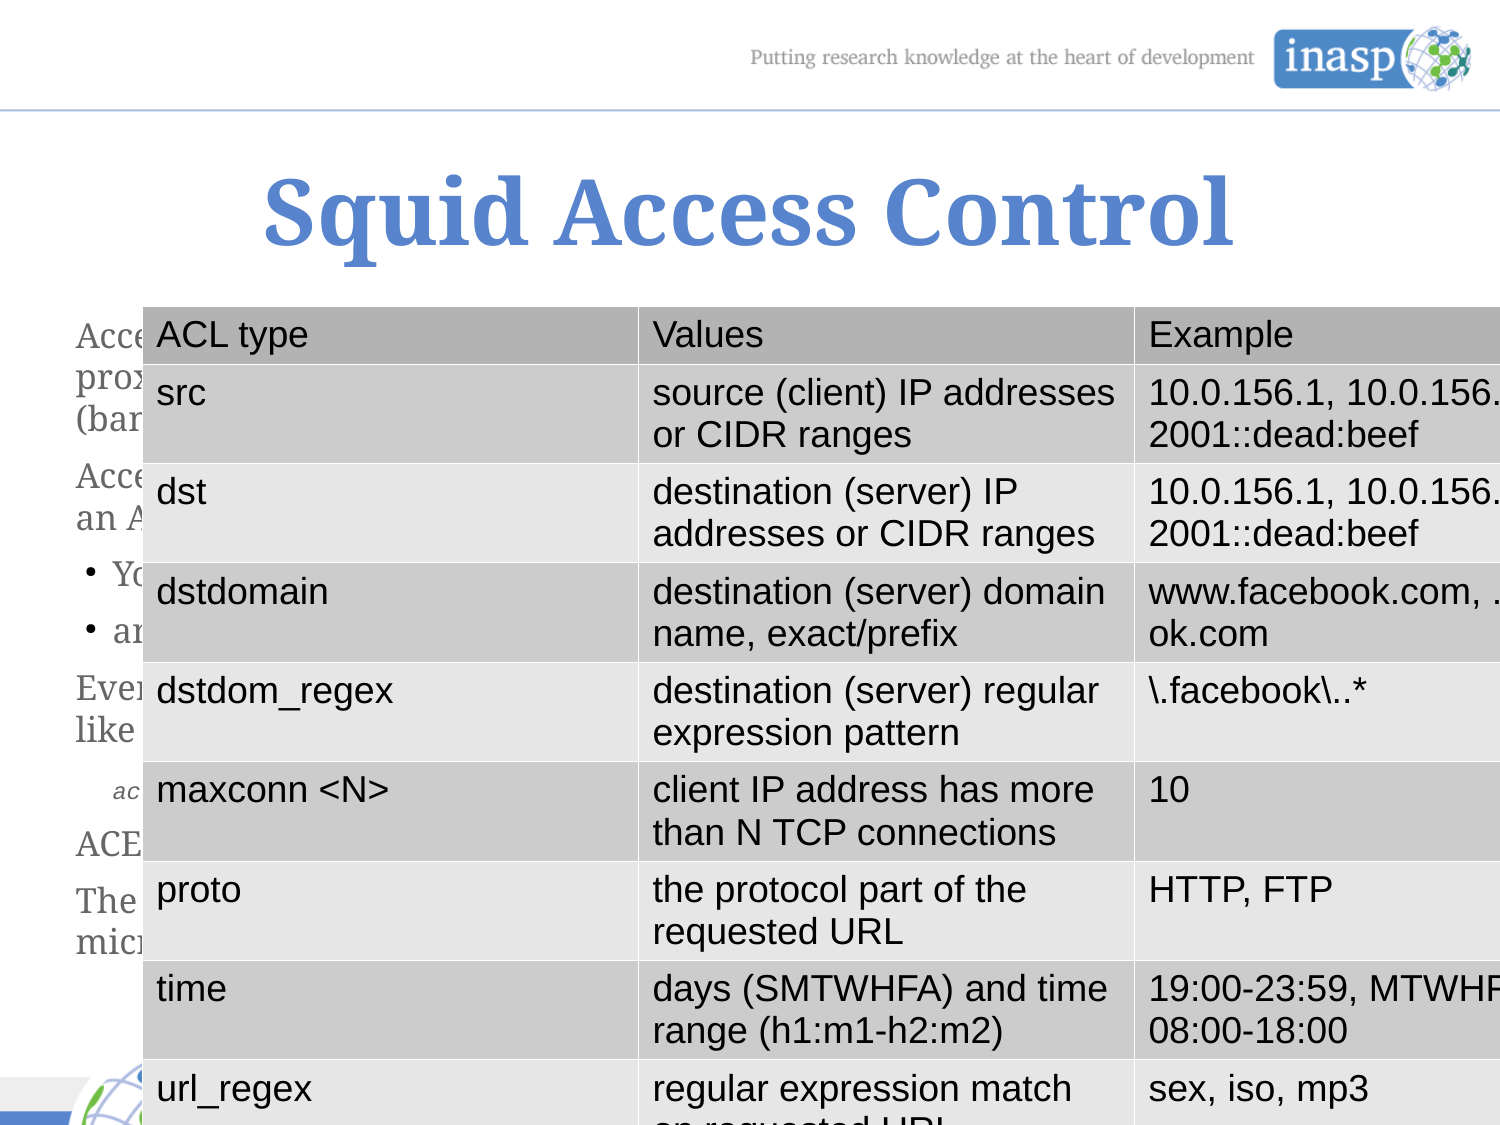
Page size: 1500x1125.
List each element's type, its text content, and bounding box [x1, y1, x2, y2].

list Access control determines which requests are allowed or denied by the Squid proxy server. It also determines which requests are routed into which delay pools (bandwidth limits). Access control elementsEvery line in the configuration file that starts with acl is an Access Control Element (ACE). These are reusable sets of conditions: You can use them in as many rules as you like, and combine them with each other in rules. Every ACE must be defined, which gives it a unique name. The definition looks like this: acl <name> <type> <values> ACE typesThe type determines what kinds of values are appropriate: The srcdomain ACE: a special caseIf you block .microsoft.com, does it block microsoft.com as well as www.microsoft.com? Why? [75, 313, 142, 967]
table_header Example [1135, 307, 1500, 364]
table_cell destination (server) IP addresses or CIDR ranges [639, 464, 1134, 562]
table_cell regular expression match on requested URL [639, 1060, 1134, 1125]
table_cell time [143, 961, 638, 1059]
table_cell \.facebook\..* [1135, 663, 1500, 761]
table_cell 10.0.156.1, 10.0.156.0/24, 2001::dead:beef [1135, 365, 1500, 463]
table_cell HTTP, FTP [1135, 862, 1500, 960]
title Squid Access Control [75, 129, 1426, 313]
table_header Values [639, 307, 1134, 364]
table_cell 10 [1135, 762, 1500, 861]
table_header ACL type [143, 307, 638, 364]
picture [0, 0, 1500, 1125]
table_cell destination (server) domain name, exact/prefix [639, 563, 1134, 662]
table_cell maxconn <N> [143, 762, 638, 861]
table_cell dstdom_regex [143, 663, 638, 761]
table_cell destination (server) regular expression pattern [639, 663, 1134, 761]
table_cell www.facebook.com, .facebook.com [1135, 563, 1500, 662]
table_cell the protocol part of the requested URL [639, 862, 1134, 960]
table_cell days (SMTWHFA) and time range (h1:m1-h2:m2) [639, 961, 1134, 1059]
table_cell dst [143, 464, 638, 562]
table_cell dstdomain [143, 563, 638, 662]
table_cell sex, iso, mp3 [1135, 1060, 1500, 1125]
table_cell source (client) IP addresses or CIDR ranges [639, 365, 1134, 463]
table_cell proto [143, 862, 638, 960]
table_cell client IP address has more than N TCP connections [639, 762, 1134, 861]
table_cell url_regex [143, 1060, 638, 1125]
table_cell 10.0.156.1, 10.0.156.0/24, 2001::dead:beef [1135, 464, 1500, 562]
table_cell 19:00-23:59, MTWHF 08:00-18:00 [1135, 961, 1500, 1059]
table_cell src [143, 365, 638, 463]
